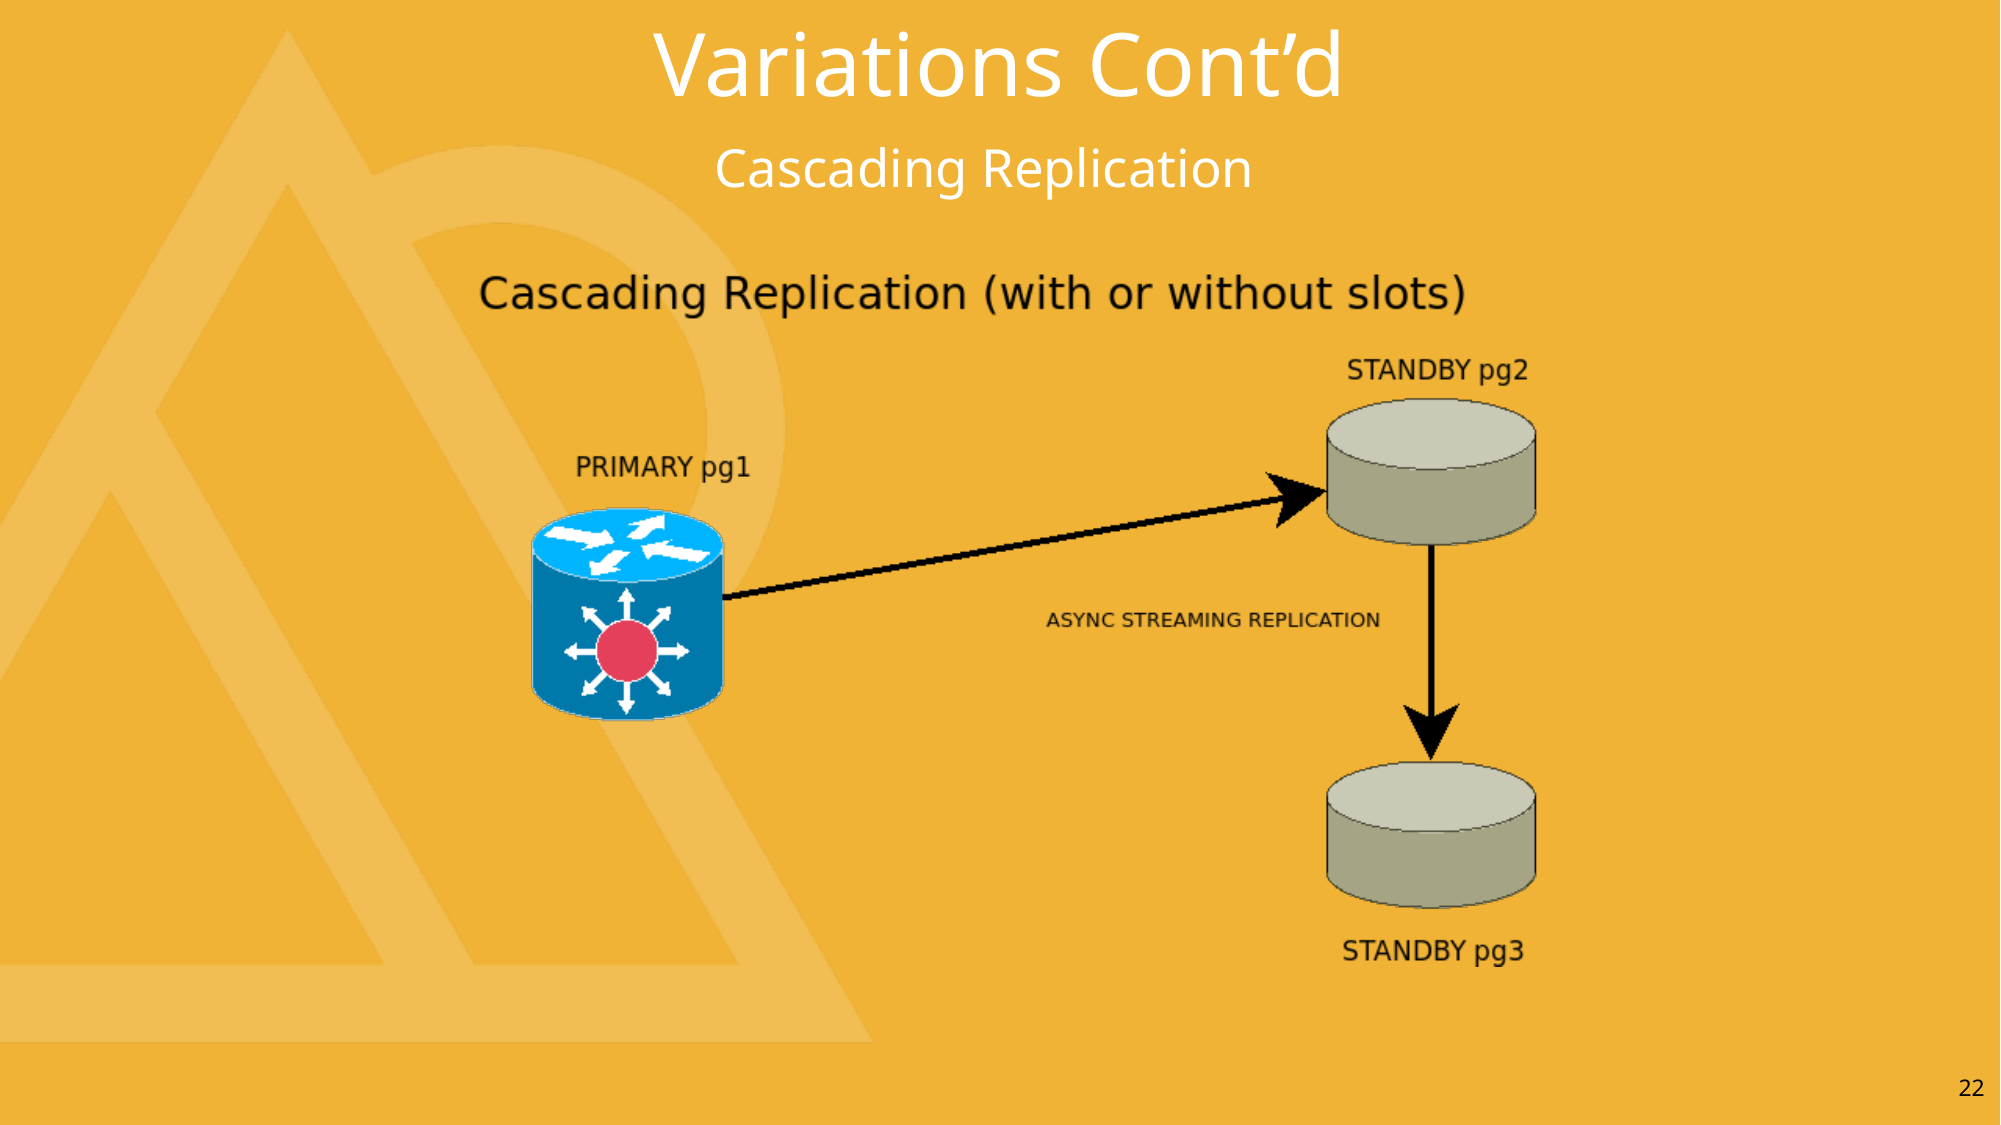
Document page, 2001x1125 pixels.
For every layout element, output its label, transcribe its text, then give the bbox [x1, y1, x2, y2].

list Variations Cont’d [100, 21, 1901, 139]
list Cascading Replication [664, 141, 1306, 239]
picture [477, 267, 1538, 967]
text_box <number> [1748, 1059, 2000, 1120]
